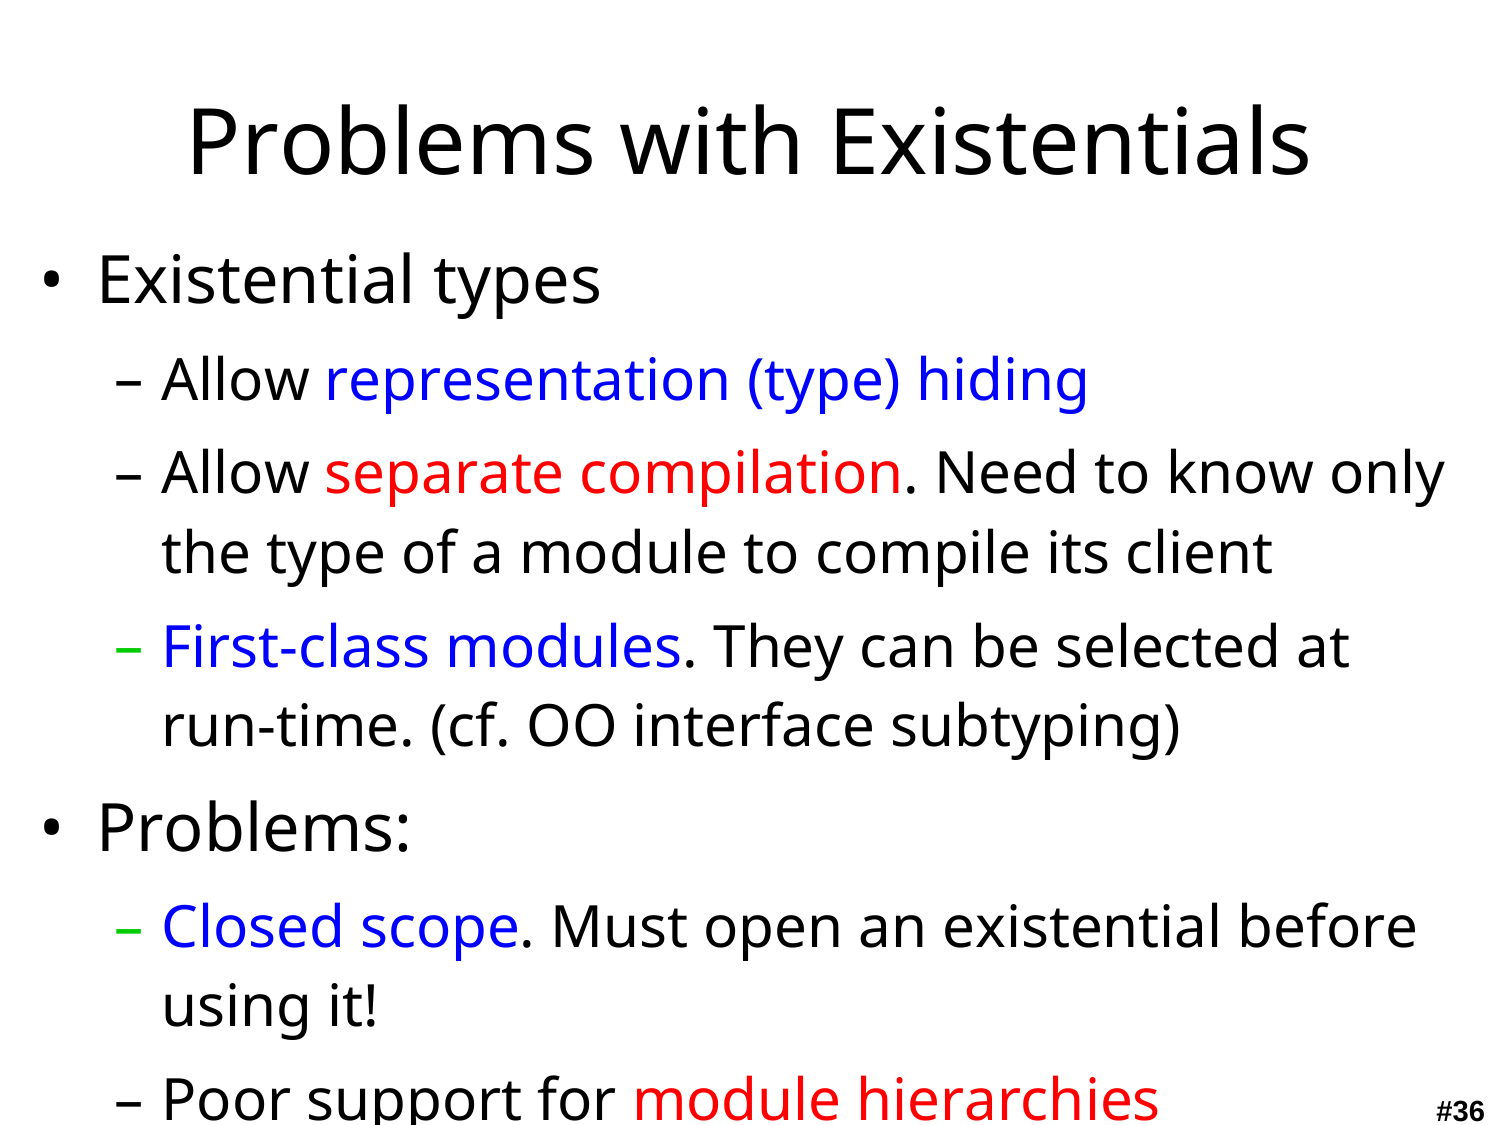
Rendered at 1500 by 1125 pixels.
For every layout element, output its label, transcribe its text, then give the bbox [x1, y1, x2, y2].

list Existential types Allow representation (type) hiding Allow separate compilation. Need to know only the type of a module to compile its client First-class modules. They can be selected at run-time. (cf. OO interface subtyping) Problems: Closed scope. Must open an existential before using it! Poor support for module hierarchies [24, 224, 1476, 1125]
title Problems with Existentials [24, 45, 1476, 224]
